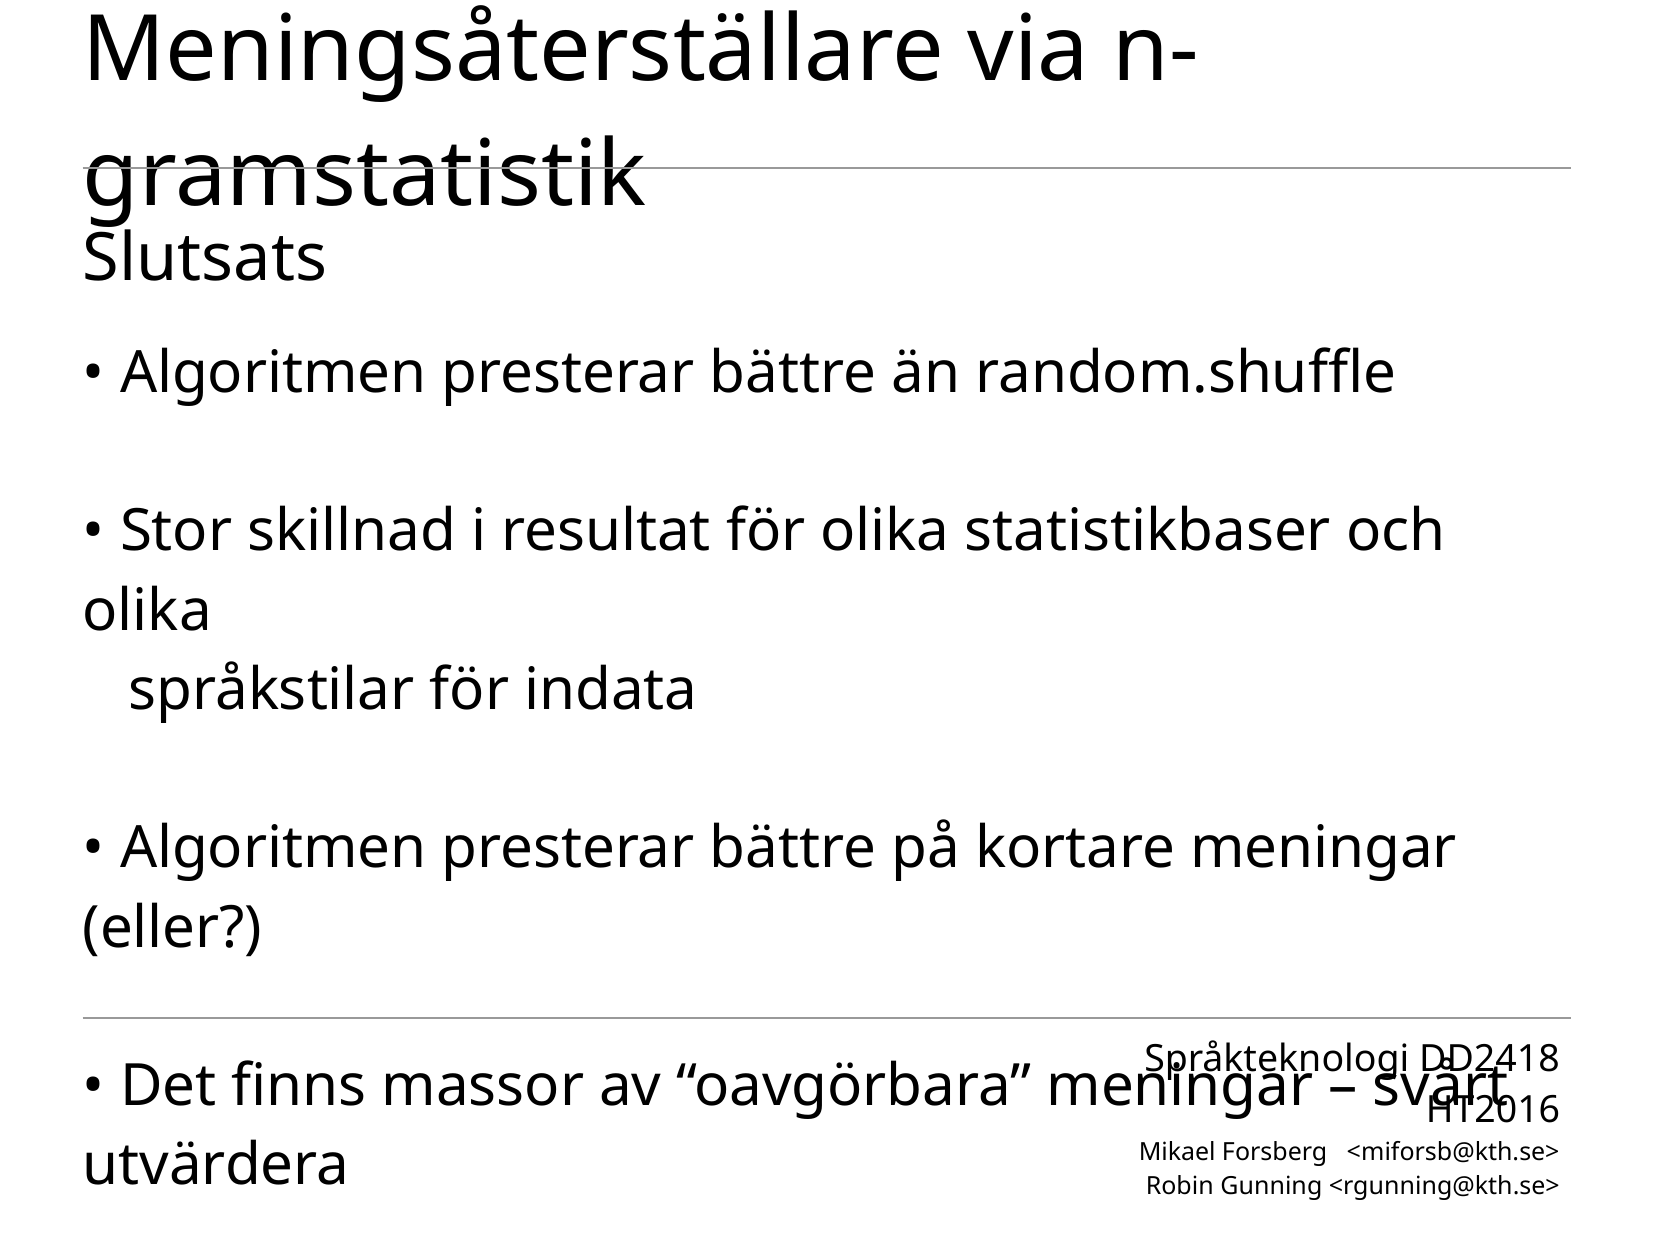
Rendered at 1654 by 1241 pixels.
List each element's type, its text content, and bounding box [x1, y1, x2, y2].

text_box Språkteknologi DD2418 HT2016 Mikael Forsberg <miforsb@kth.se> Robin Gunning <rgunning@kth.se> [1020, 1024, 1576, 1156]
text_box • Algoritmen presterar bättre än random.shuffle • Stor skillnad i resultat för olika statistikbaser och olika språkstilar för indata • Algoritmen presterar bättre på kortare meningar (eller?) • Det finns massor av “oavgörbara” meningar – svårt utvärdera [82, 330, 1571, 1022]
title Slutsats [82, 194, 1571, 316]
title Meningsåterställare via n-gramstatistik [82, 46, 1571, 167]
